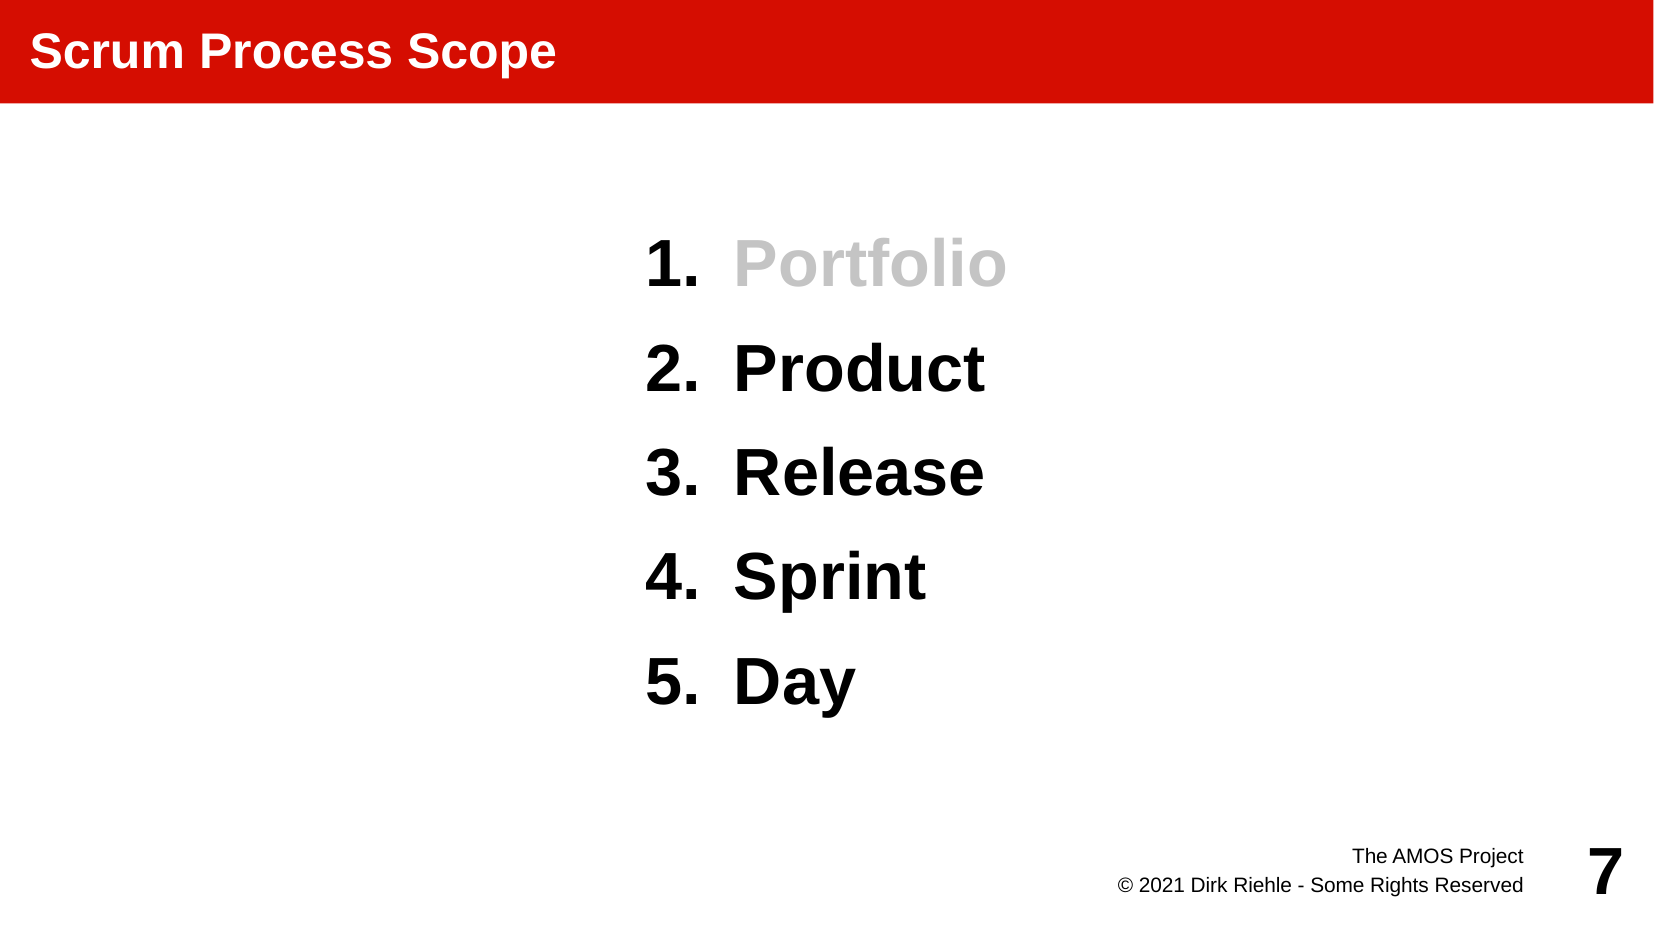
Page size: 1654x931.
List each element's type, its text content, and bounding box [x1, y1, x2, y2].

subtitle Portfolio Product Release Sprint Day [29, 132, 1625, 813]
title Scrum Process Scope [0, 0, 1654, 104]
